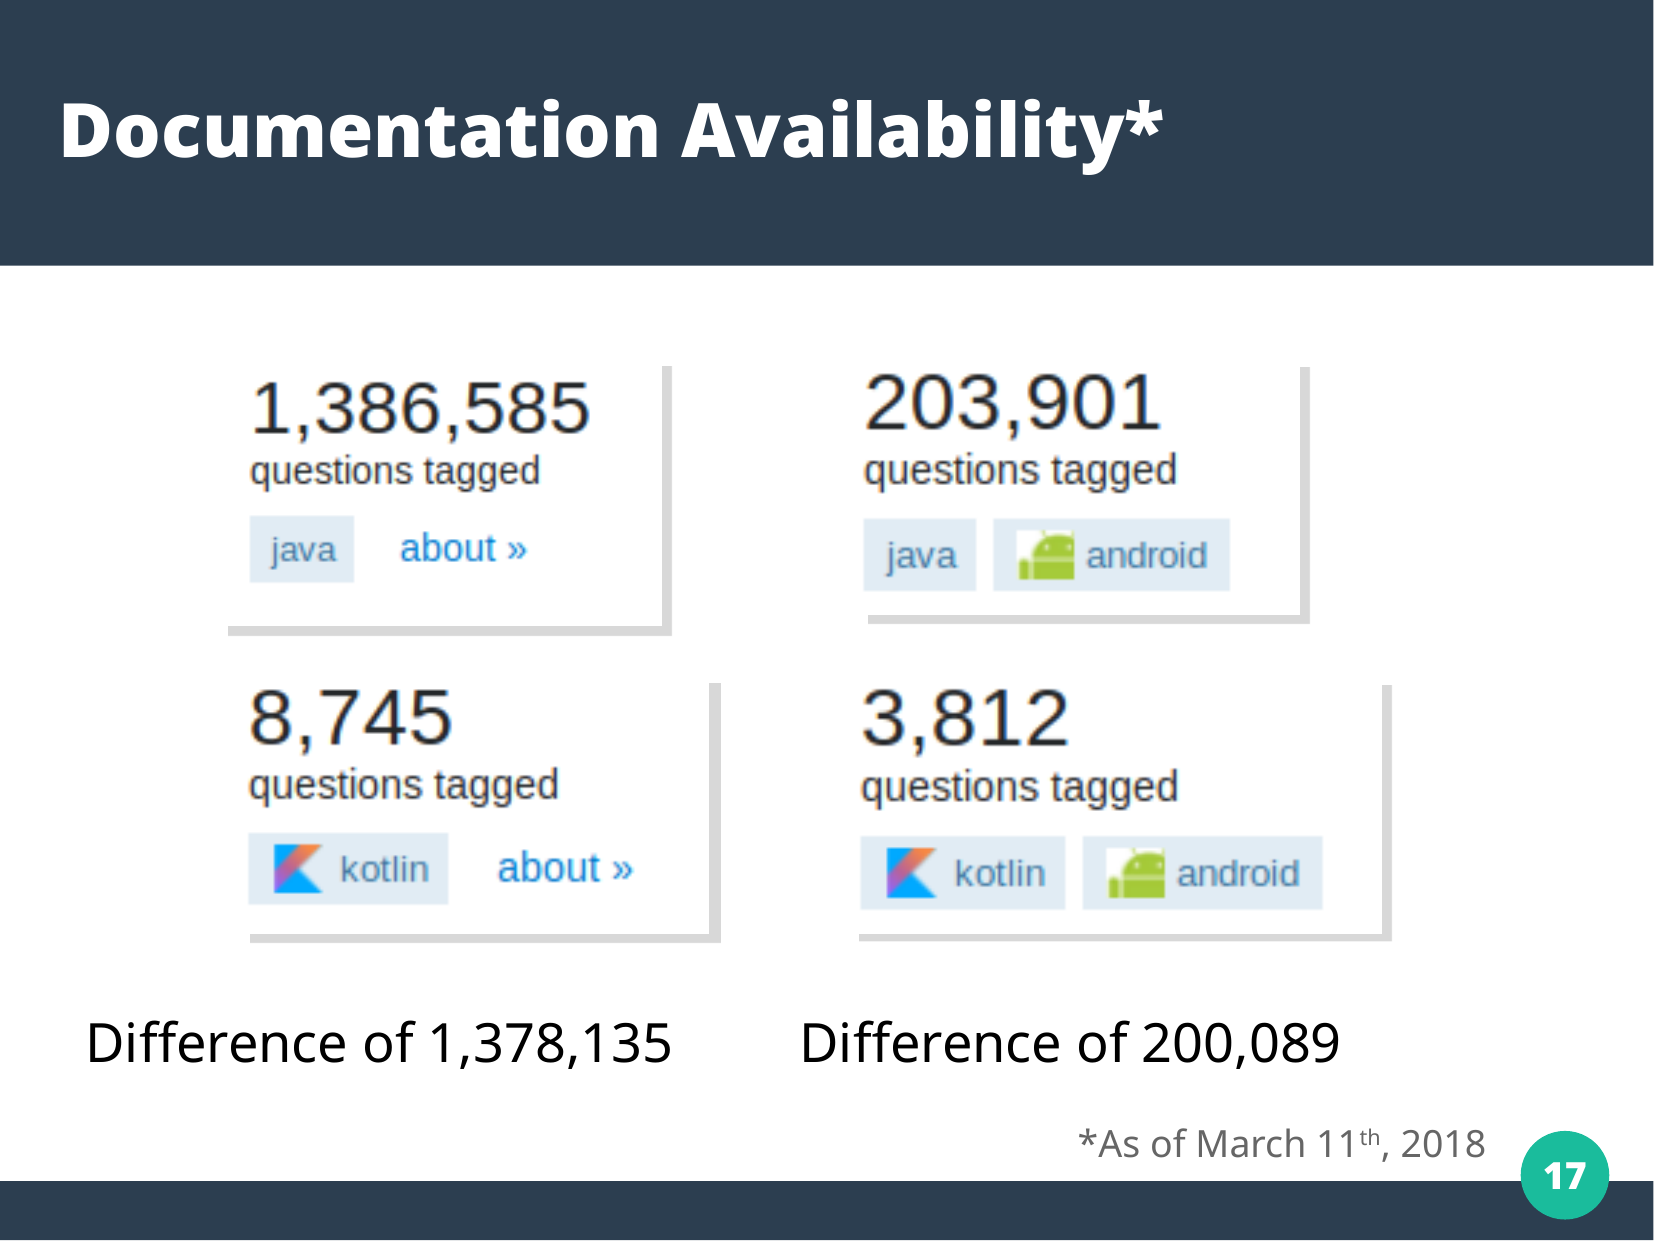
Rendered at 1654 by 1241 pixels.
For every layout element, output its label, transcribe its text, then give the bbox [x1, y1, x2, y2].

text_box Difference of 1,378,135 [70, 996, 744, 1075]
picture [856, 355, 1300, 615]
title Documentation Availability* [59, 49, 1595, 207]
text_box Difference of 200,089 [784, 996, 1406, 1075]
picture [216, 354, 662, 626]
picture [238, 671, 709, 934]
picture [847, 673, 1382, 934]
text_box *As of March 11th, 2018 [1062, 1110, 1532, 1170]
